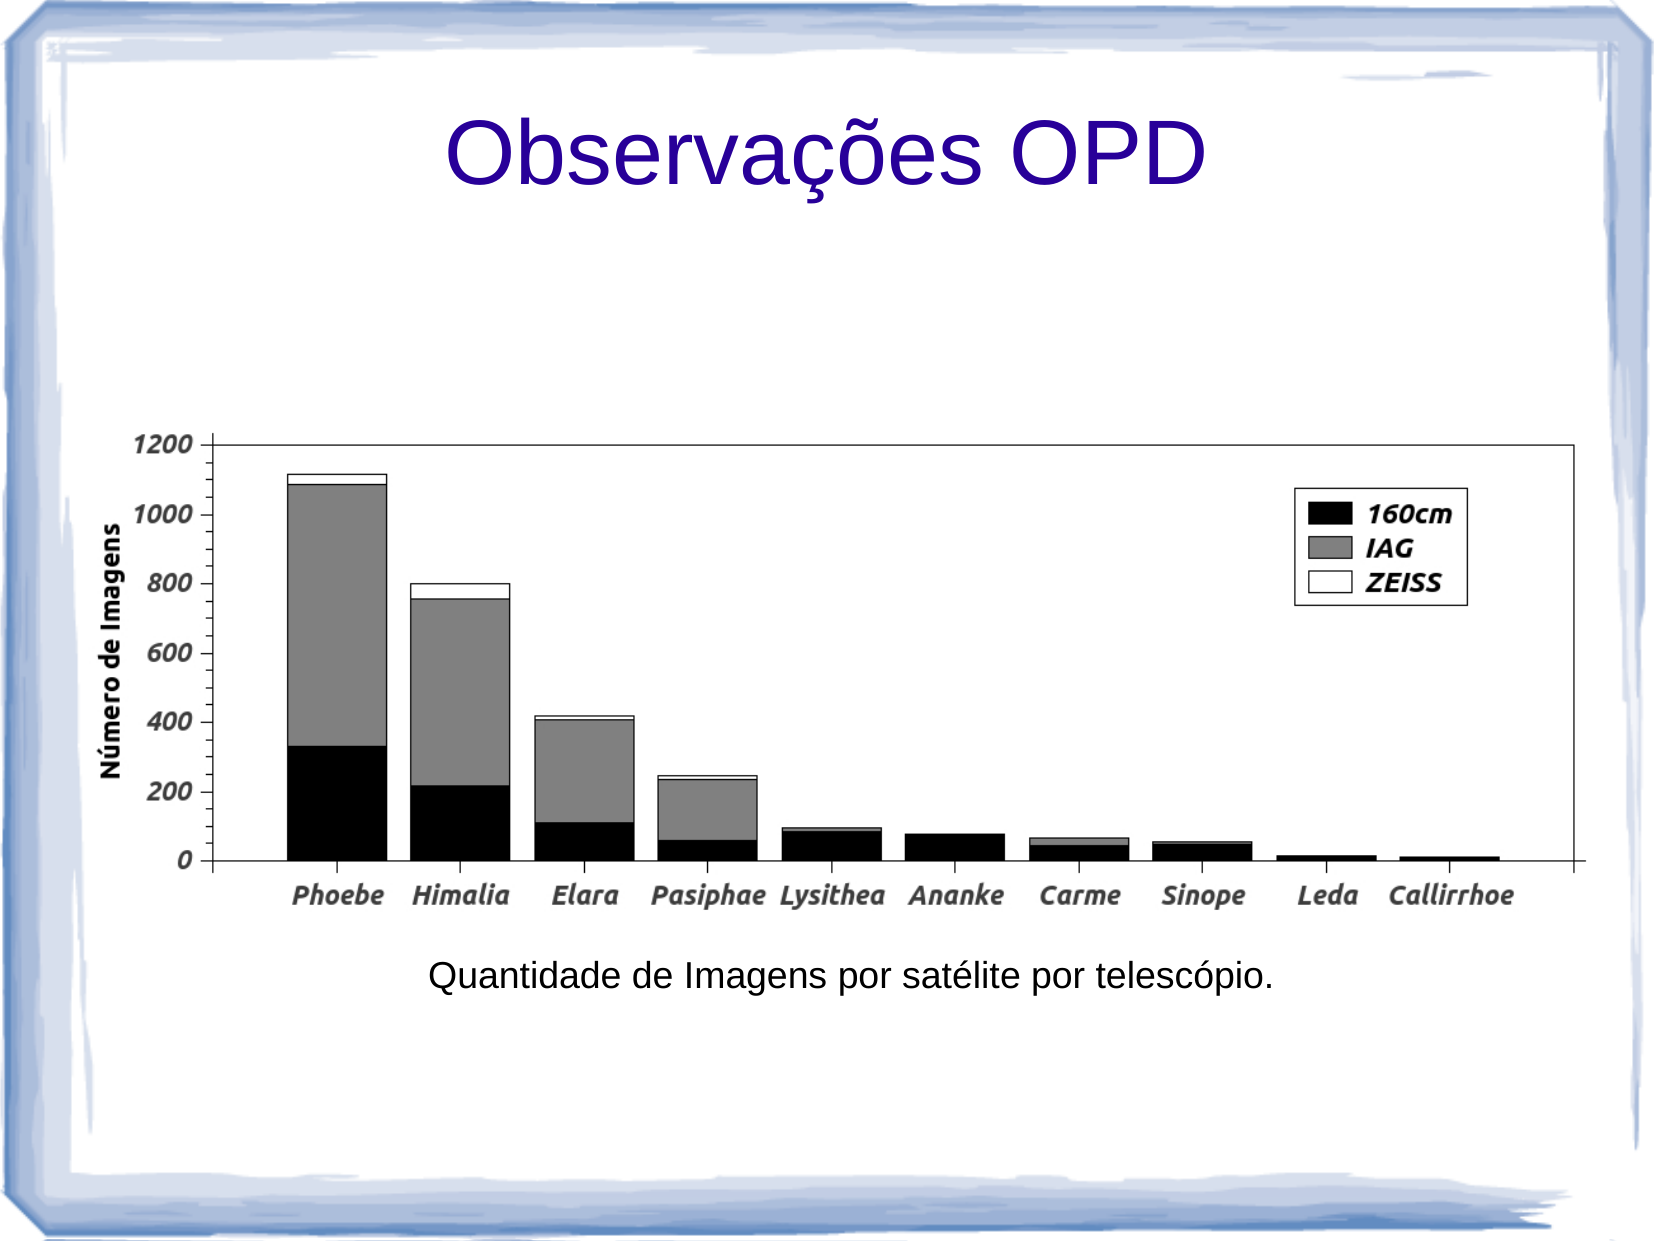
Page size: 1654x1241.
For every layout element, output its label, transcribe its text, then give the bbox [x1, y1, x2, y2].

text_box Quantidade de Imagens por satélite por telescópio. [413, 947, 1290, 1004]
title Observações OPD [82, 49, 1571, 257]
picture [0, 0, 1654, 1241]
